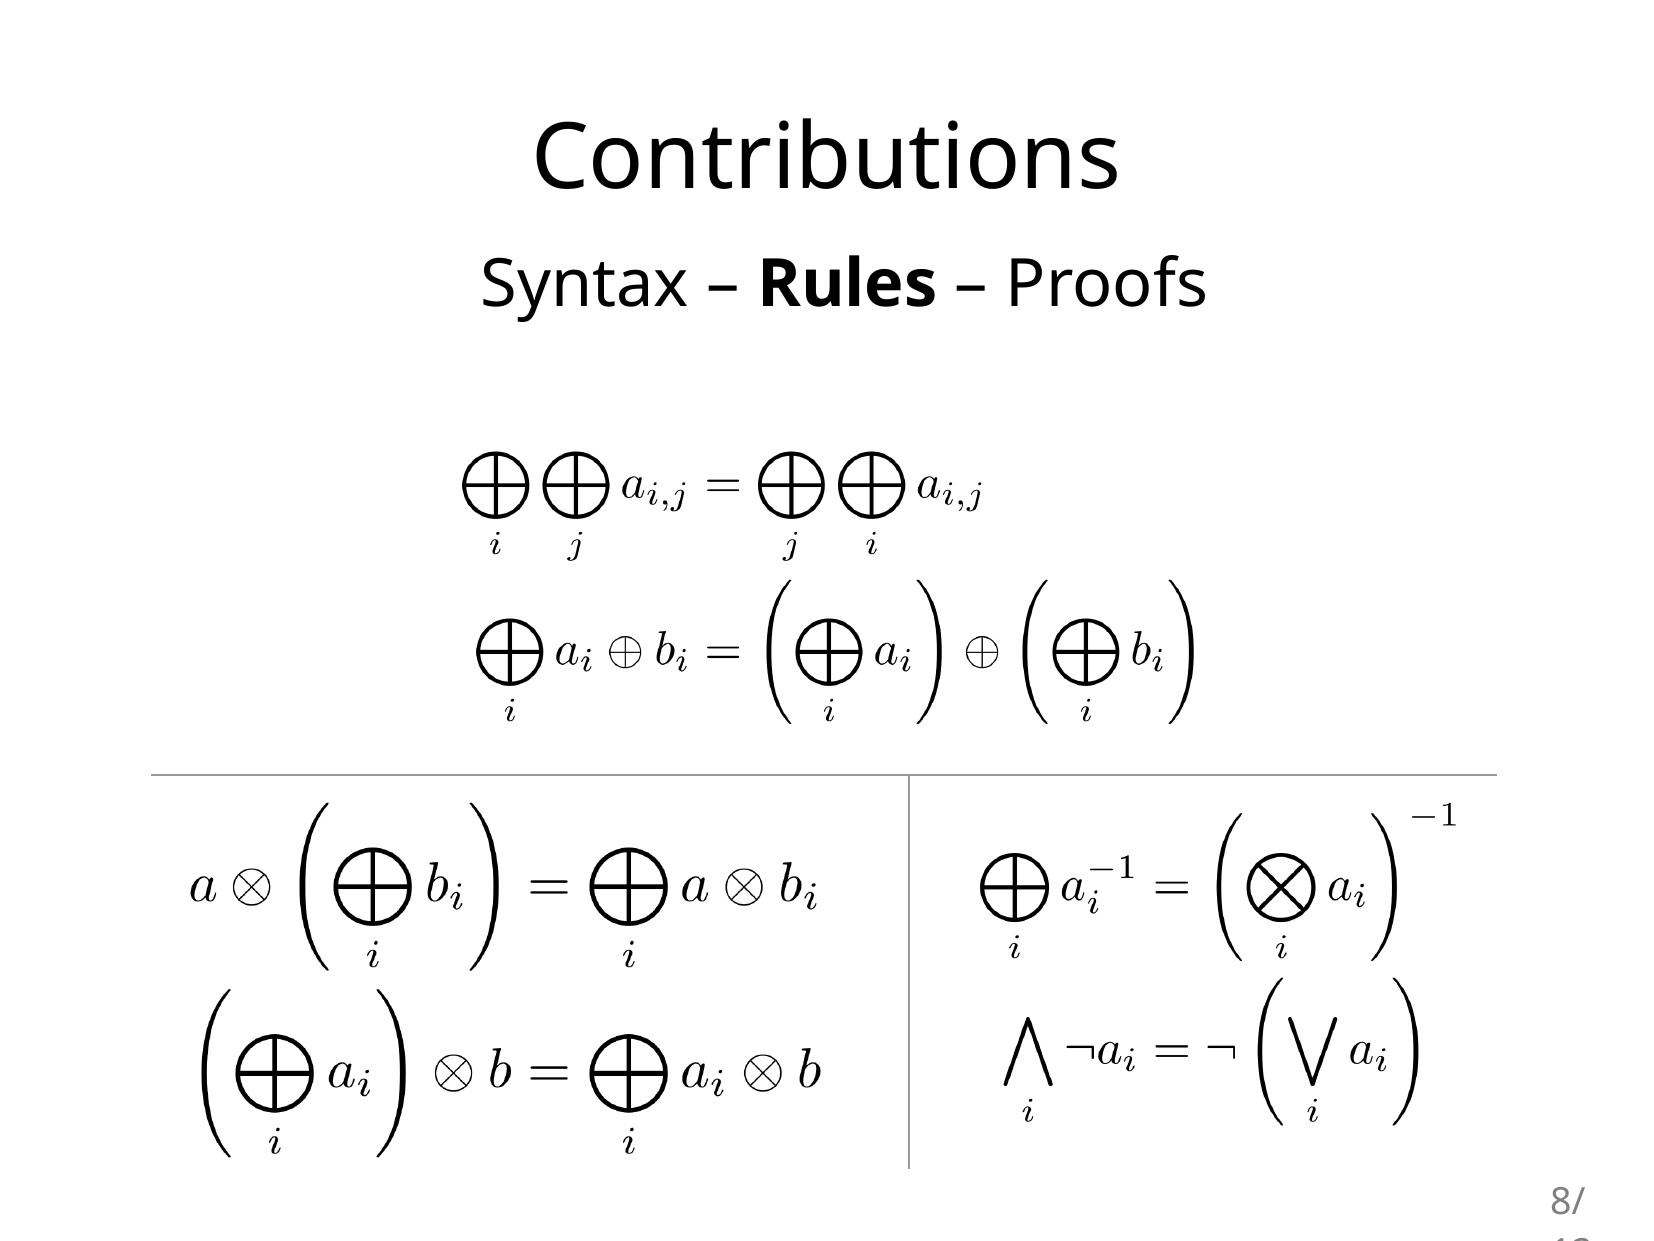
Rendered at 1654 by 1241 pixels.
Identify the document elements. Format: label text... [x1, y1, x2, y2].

title Contributions [82, 49, 1571, 239]
text_box <number>/12 [1535, 1166, 1642, 1241]
subtitle Syntax – Rules – Proofs [82, 239, 1571, 323]
picture [183, 797, 827, 1164]
picture [455, 448, 1199, 732]
picture [975, 795, 1458, 1130]
